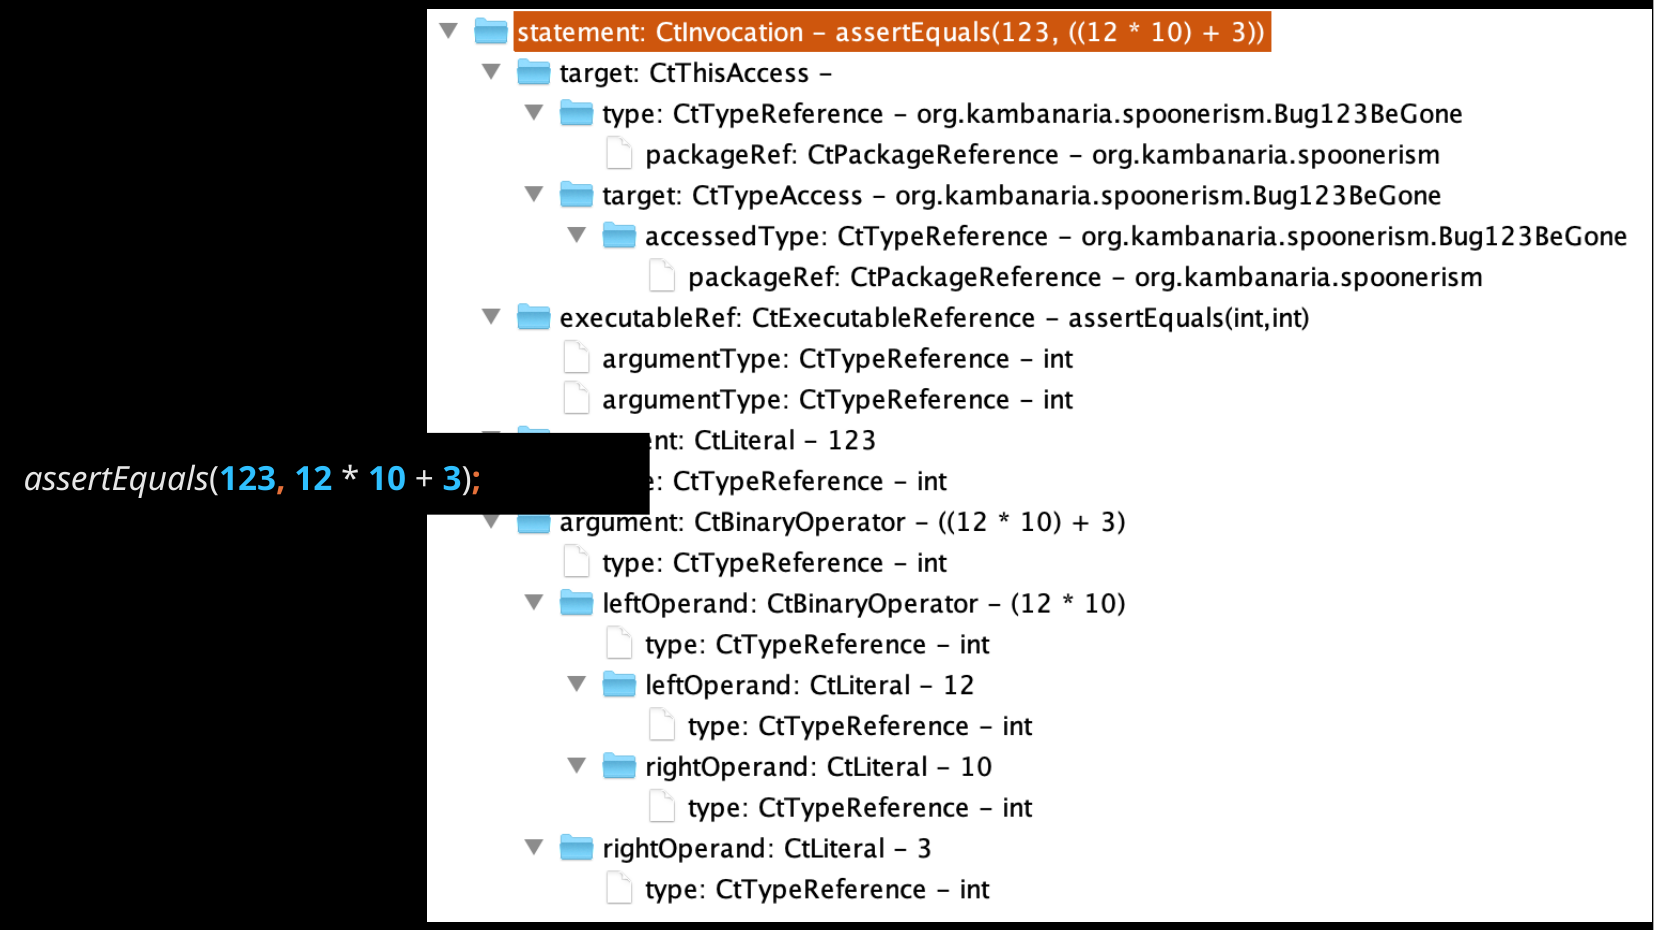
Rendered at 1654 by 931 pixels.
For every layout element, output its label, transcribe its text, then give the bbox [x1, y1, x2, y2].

picture [427, 9, 1652, 922]
subtitle assertEquals(123, 12 * 10 + 3); [23, 23, 1630, 886]
